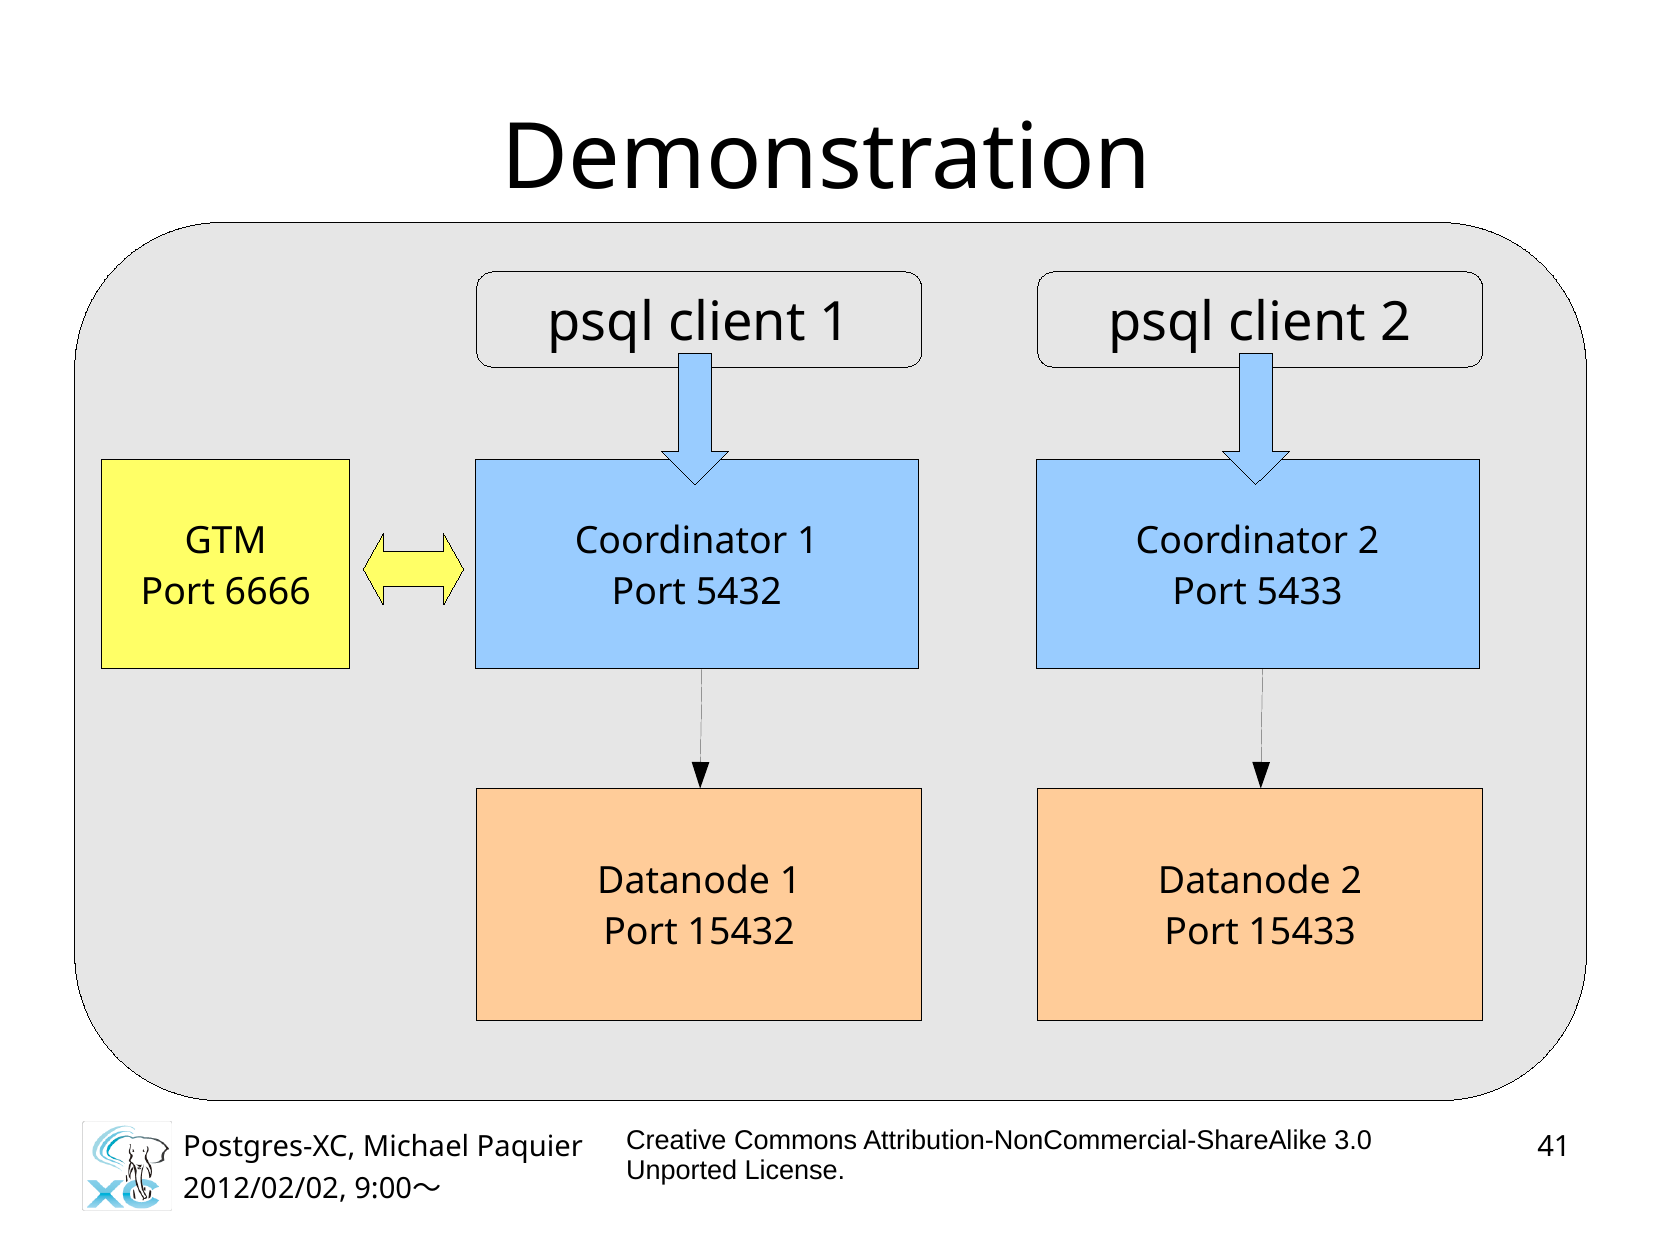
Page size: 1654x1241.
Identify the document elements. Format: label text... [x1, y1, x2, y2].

text_box psql client 2 [1037, 271, 1483, 368]
text_box psql client 1 [476, 271, 922, 368]
text_box Coordinator 1 Port 5432 [475, 459, 919, 669]
picture [82, 1121, 172, 1211]
text_box [74, 257, 1587, 1101]
text_box GTM Port 6666 [101, 459, 350, 669]
text_box Datanode 1 Port 15432 [476, 788, 922, 1021]
title Demonstration [82, 49, 1571, 257]
text_box Datanode 2 Port 15433 [1037, 788, 1483, 1021]
text_box Coordinator 2 Port 5433 [1036, 459, 1480, 669]
